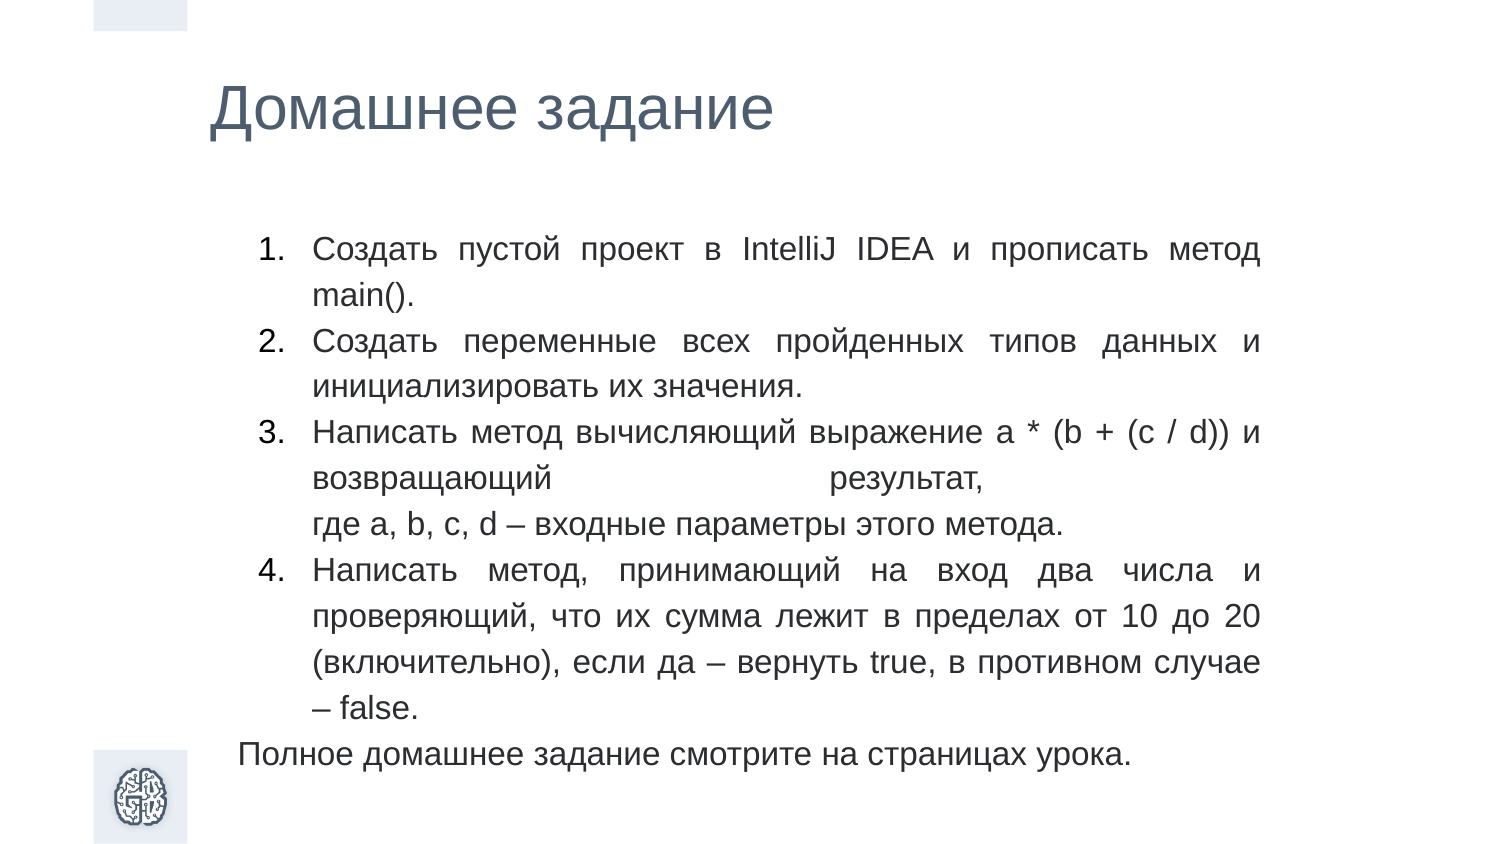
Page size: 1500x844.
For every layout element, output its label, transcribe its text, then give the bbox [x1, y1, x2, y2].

title Домашнее задание [195, 66, 1250, 130]
picture [106, 760, 175, 834]
list Создать пустой проект в IntelliJ IDEA и прописать метод main(). Создать переменные всех пройденных типов данных и инициализировать их значения. Написать метод вычисляющий выражение a * (b + (c / d)) и возвращающий результат, где a, b, c, d – входные параметры этого метода. Написать метод, принимающий на вход два числа и проверяющий, что их сумма лежит в пределах от 10 до 20 (включительно), если да – вернуть true, в противном случае – false. Полное домашнее задание смотрите на страницах урока. [222, 206, 1278, 784]
